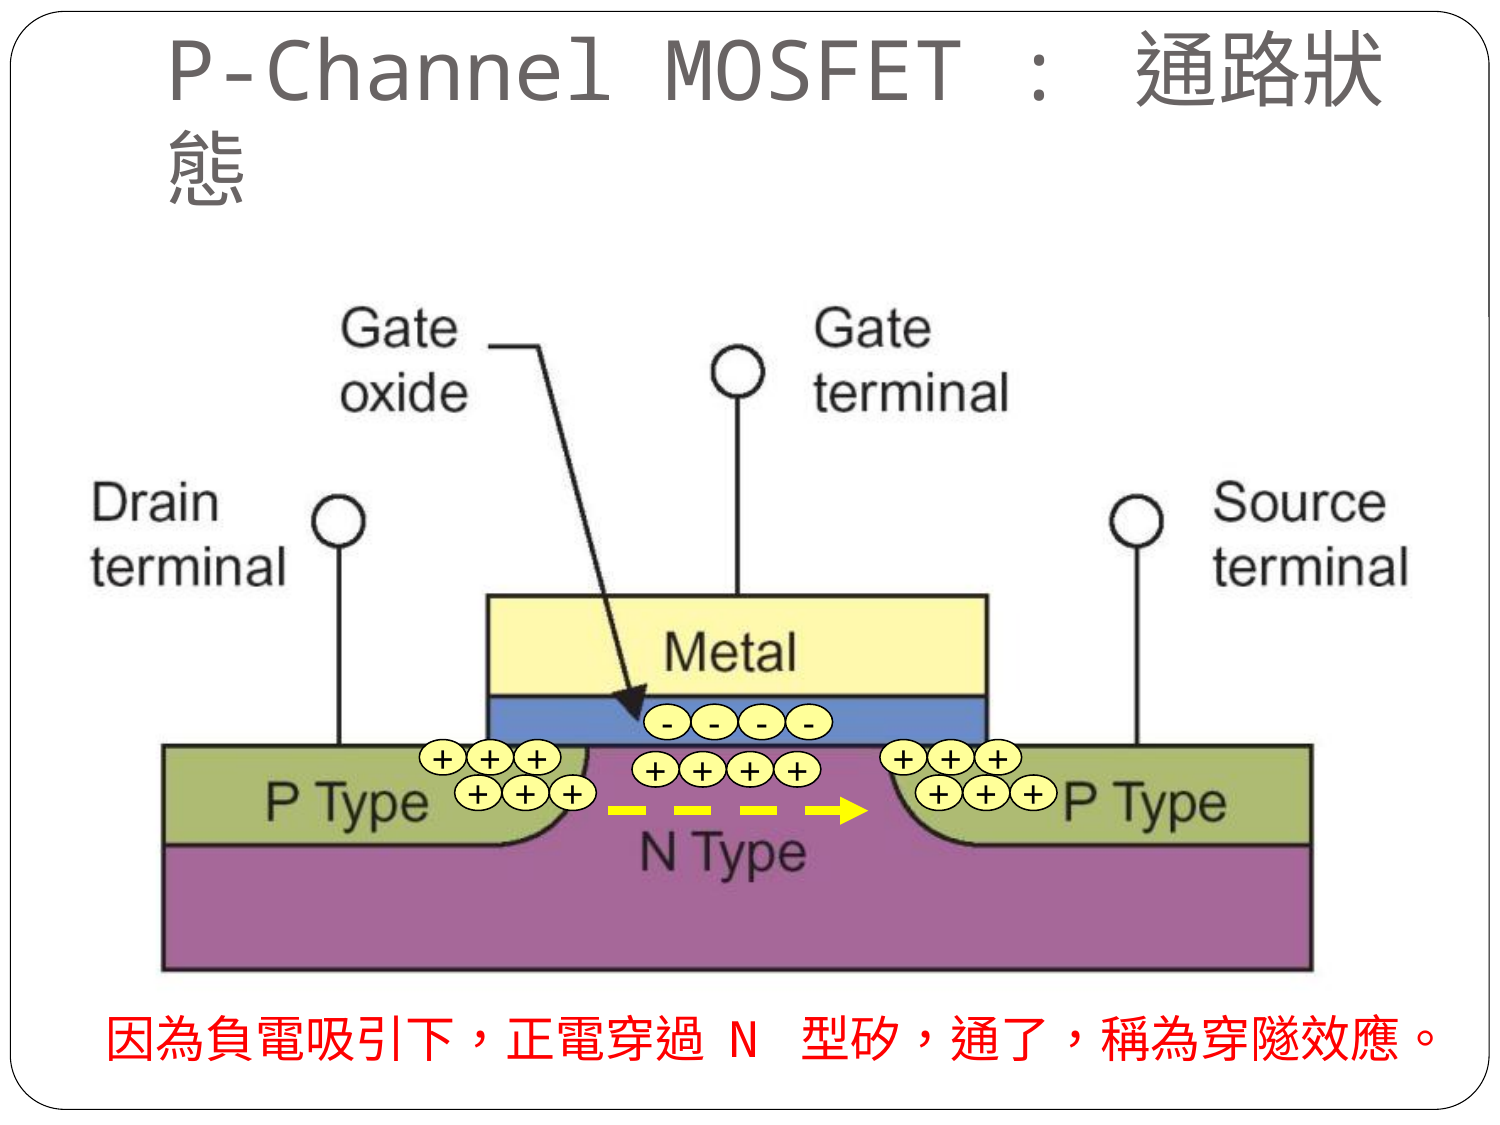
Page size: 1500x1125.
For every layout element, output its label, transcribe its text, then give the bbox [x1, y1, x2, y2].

text_box [75, 288, 1426, 1000]
text_box + [454, 774, 502, 811]
text_box - [738, 704, 785, 740]
text_box + [915, 774, 963, 811]
text_box + [502, 774, 549, 811]
text_box + [631, 751, 680, 788]
text_box + [962, 774, 1010, 811]
text_box + [513, 739, 561, 775]
text_box + [927, 739, 974, 775]
text_box - [691, 704, 738, 740]
text_box + [679, 751, 726, 788]
text_box + [1009, 774, 1058, 811]
text_box + [974, 739, 1022, 775]
text_box - [643, 704, 691, 740]
text_box + [549, 774, 597, 811]
text_box + [419, 739, 467, 775]
text_box + [466, 739, 514, 775]
title P-Channel MOSFET : 通路狀態 [150, 44, 1426, 233]
text_box 因為負電吸引下，正電穿過 N 型矽，通了，稱為穿隧效應。 [90, 999, 1466, 1075]
text_box + [879, 739, 927, 775]
text_box - [785, 704, 833, 740]
text_box + [773, 751, 821, 788]
text_box + [726, 751, 774, 788]
